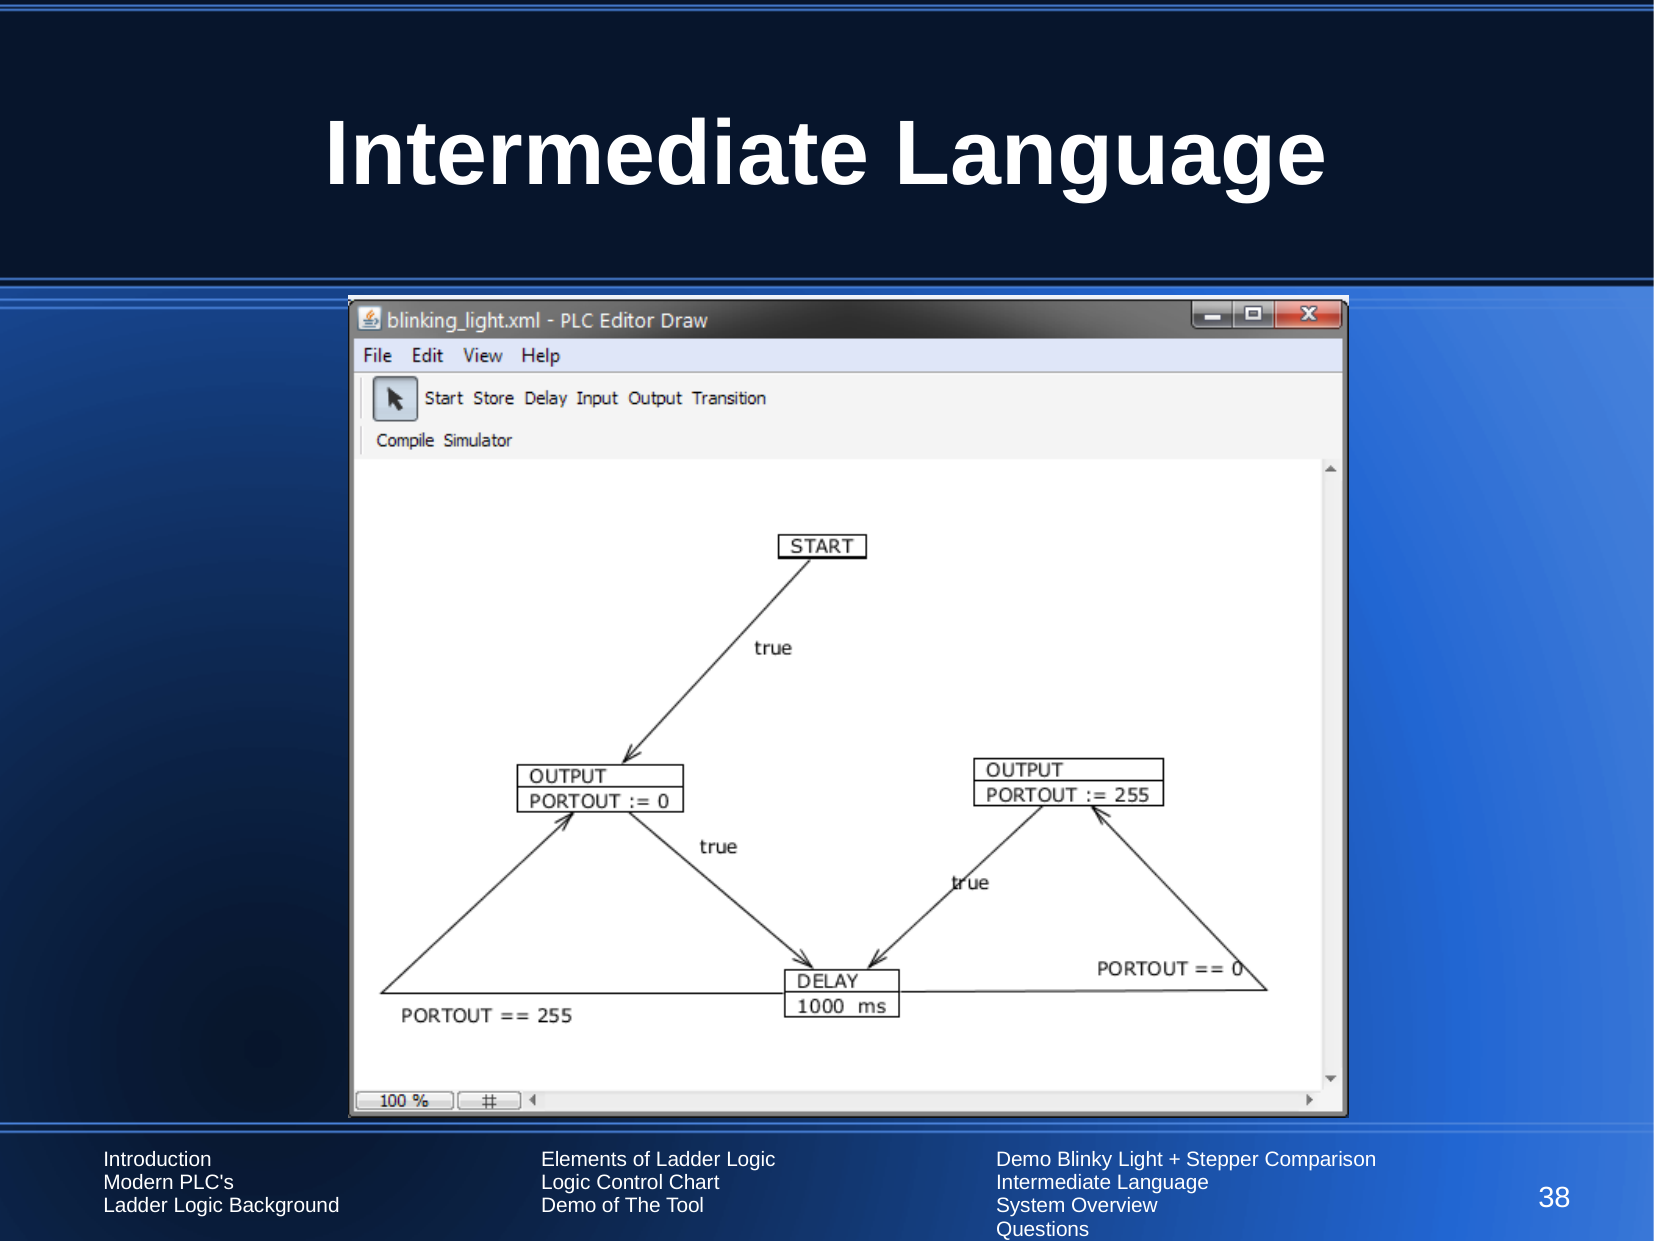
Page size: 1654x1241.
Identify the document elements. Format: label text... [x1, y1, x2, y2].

title Intermediate Language [82, 56, 1571, 250]
picture [0, 0, 1654, 1241]
